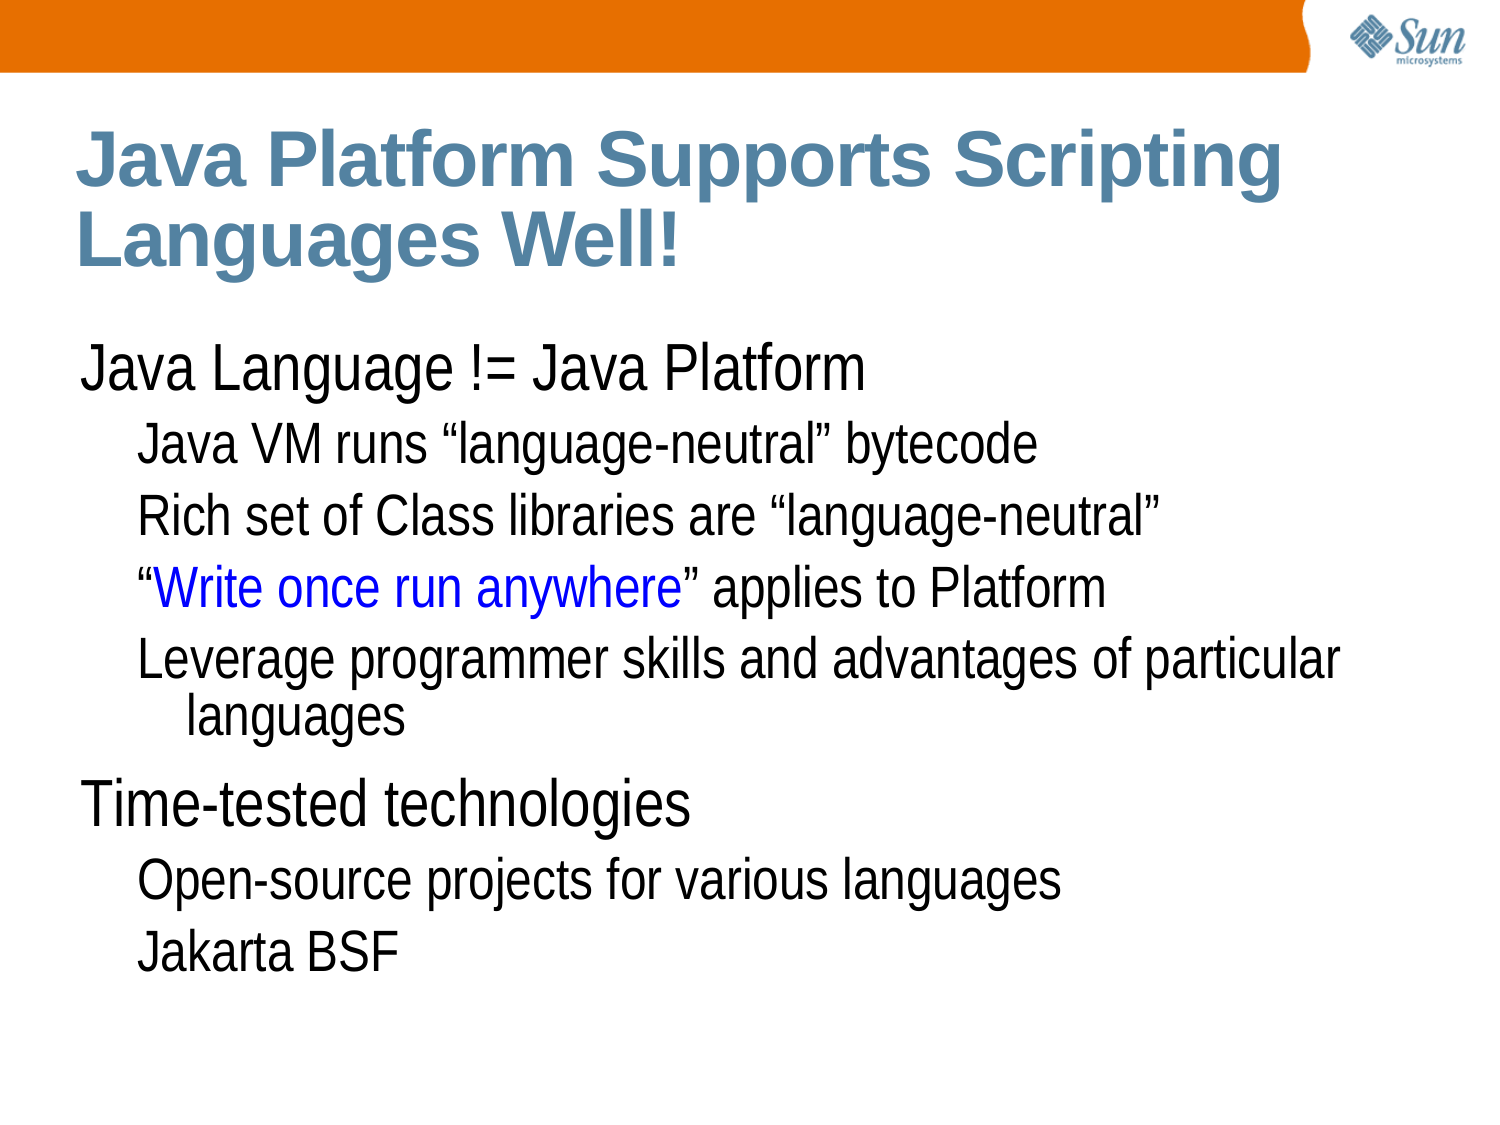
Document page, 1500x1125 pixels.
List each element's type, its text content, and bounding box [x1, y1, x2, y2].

title Java Platform Supports Scripting Languages Well! [75, 122, 1438, 292]
list Java Language != Java Platform Java VM runs “language-neutral” bytecode Rich set of Class libraries are “language-neutral” “Write once run anywhere” applies to Platform Leverage programmer skills and advantages of particular languages Time-tested technologies Open-source projects for various languages Jakarta BSF [60, 338, 1398, 1098]
picture [0, 0, 1500, 75]
